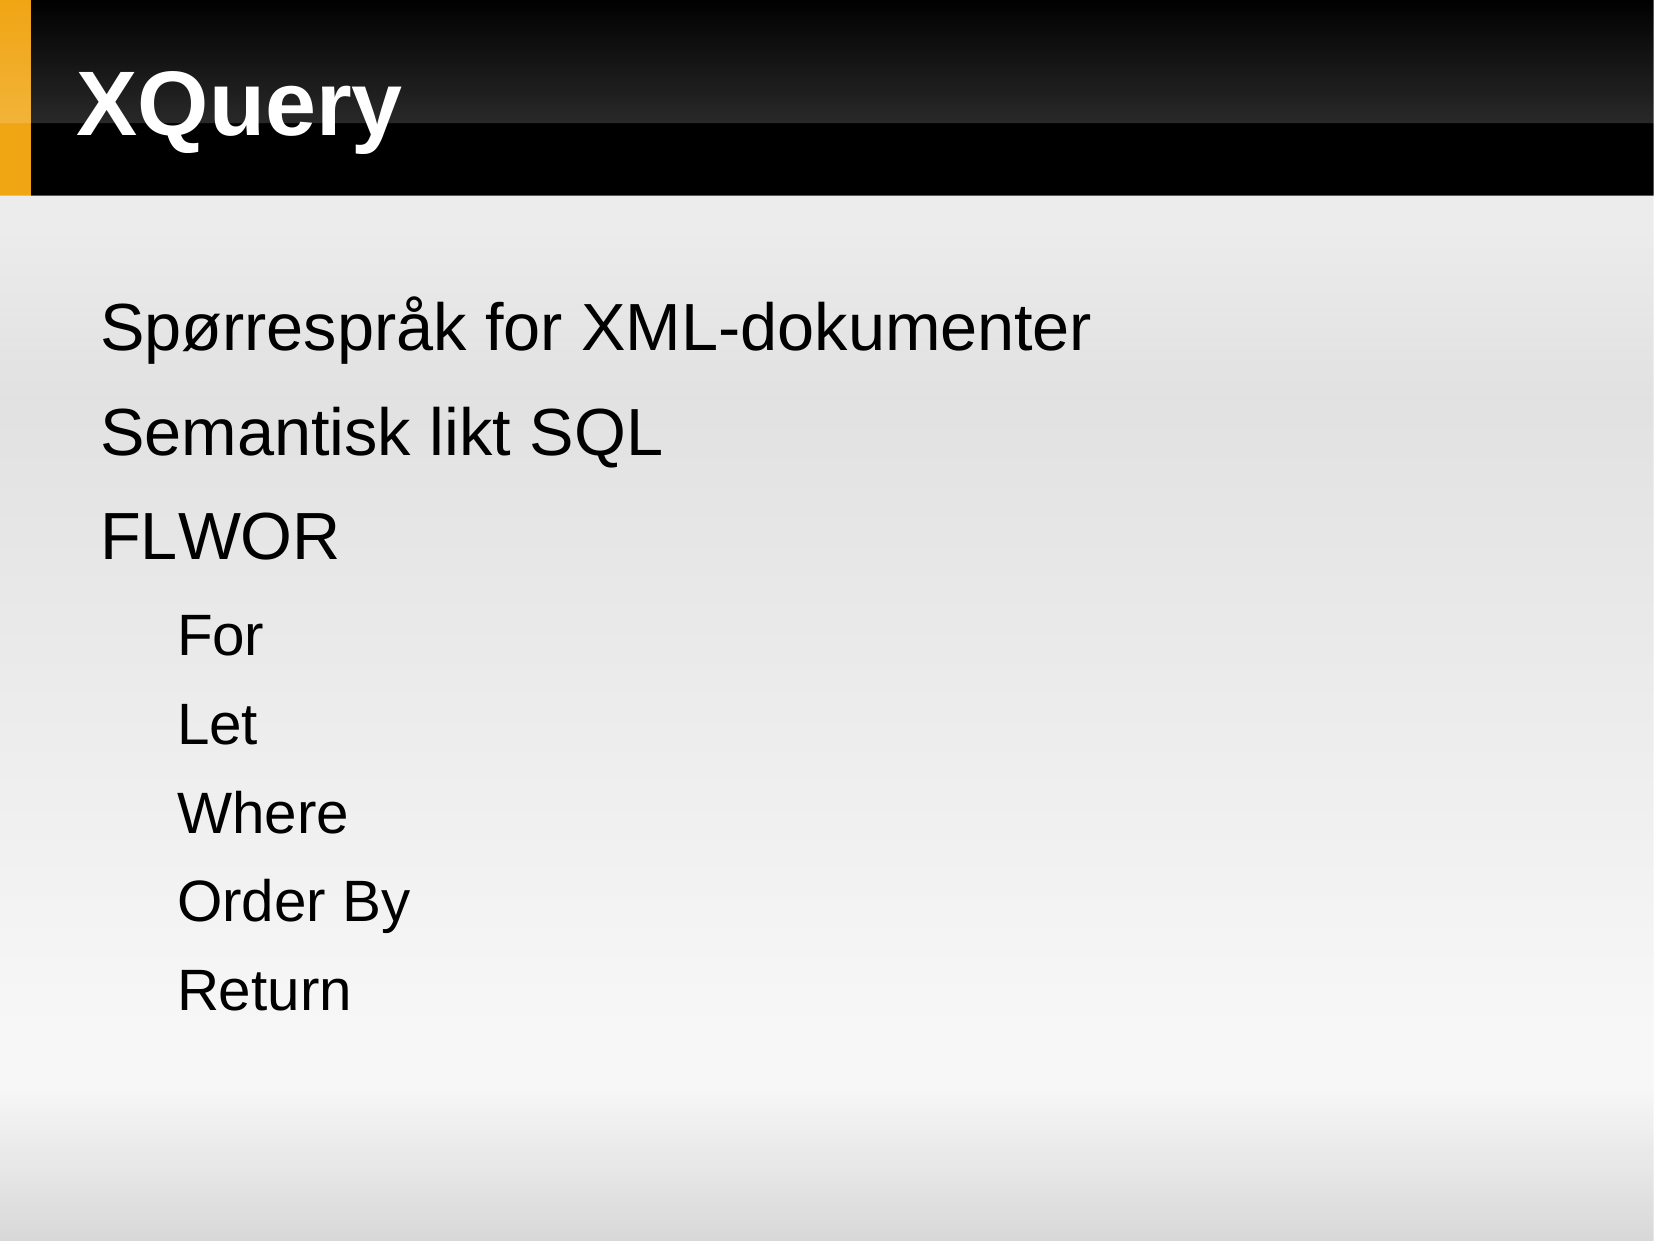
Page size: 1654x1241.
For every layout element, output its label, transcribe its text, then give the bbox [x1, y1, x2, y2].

list Spørrespråk for XML-dokumenter Semantisk likt SQL FLWOR For Let Where Order By Return [82, 290, 1571, 1094]
title XQuery [76, 7, 1565, 200]
picture [0, 0, 1654, 1241]
